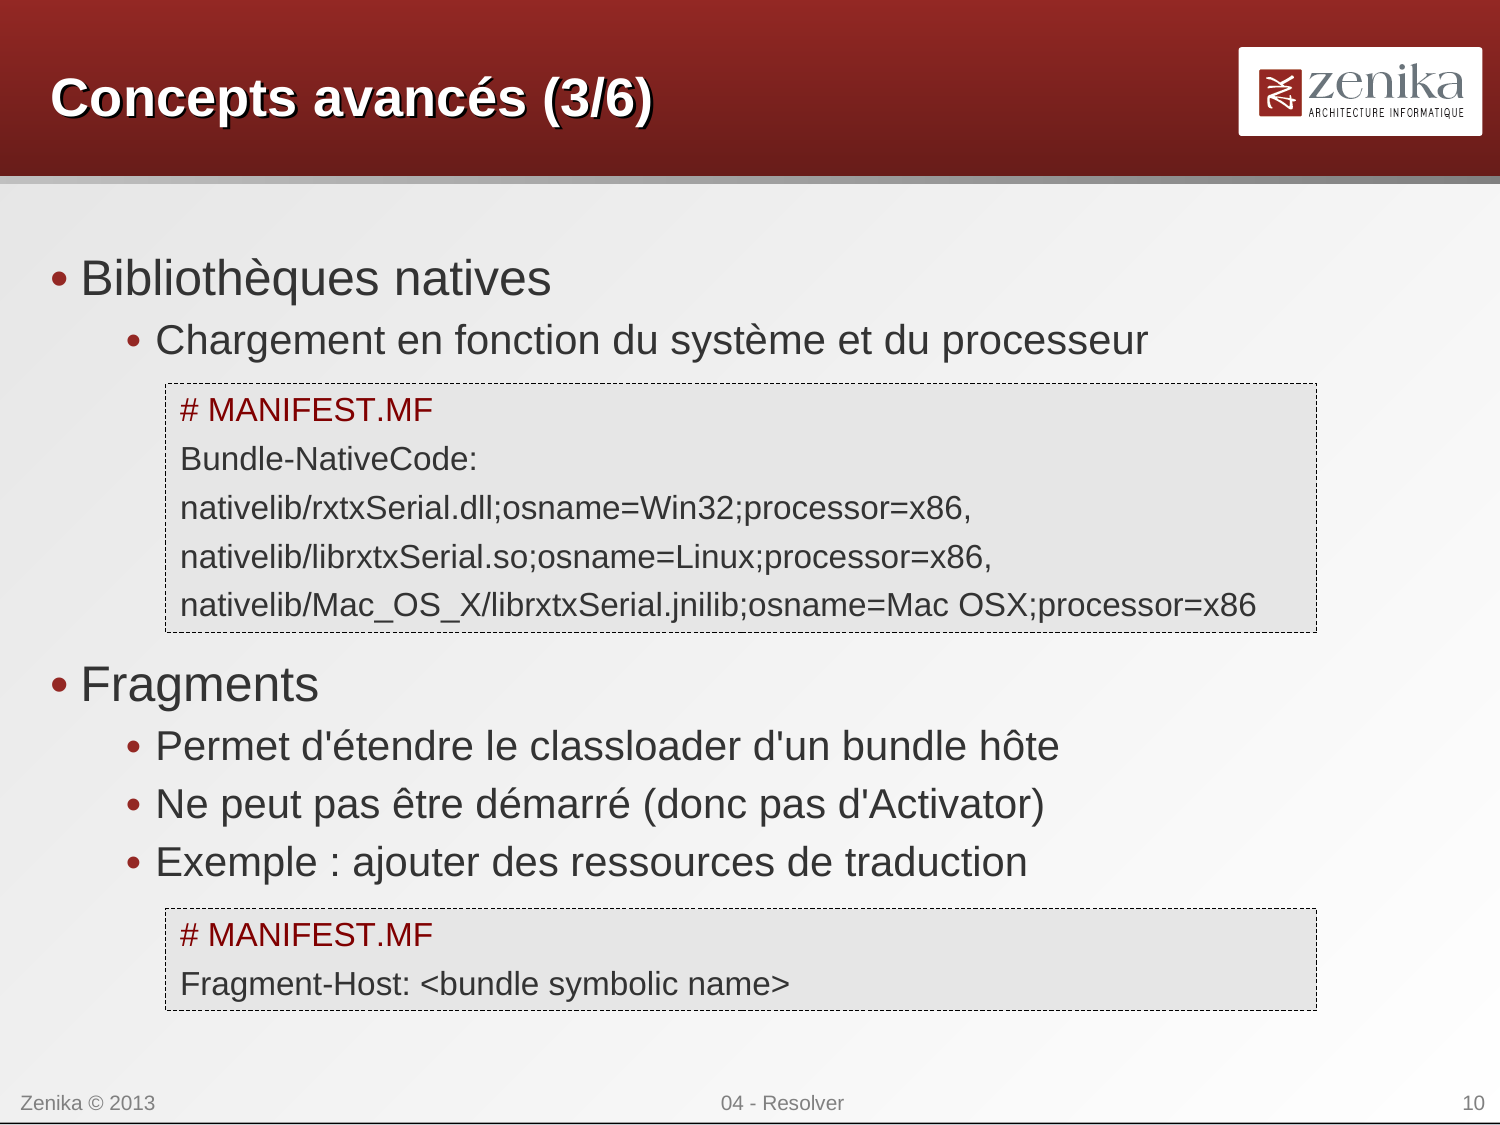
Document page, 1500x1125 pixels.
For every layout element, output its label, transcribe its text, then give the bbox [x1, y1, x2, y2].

picture [1257, 58, 1464, 125]
list # MANIFEST.MF Fragment-Host: <bundle symbolic name> [165, 908, 1317, 1011]
list Bibliothèques natives Chargement en fonction du système et du processeur Fragments Permet d'étendre le classloader d'un bundle hôte Ne peut pas être démarré (donc pas d'Activator) Exemple : ajouter des ressources de traduction [50, 249, 1435, 1064]
list # MANIFEST.MF Bundle-NativeCode: nativelib/rxtxSerial.dll;osname=Win32;processor=x86, nativelib/librxtxSerial.so;osname=Linux;processor=x86, nativelib/Mac_OS_X/librxtxSerial.jnilib;osname=Mac OSX;processor=x86 [165, 383, 1317, 633]
title Concepts avancés (3/6) [50, 22, 1206, 172]
